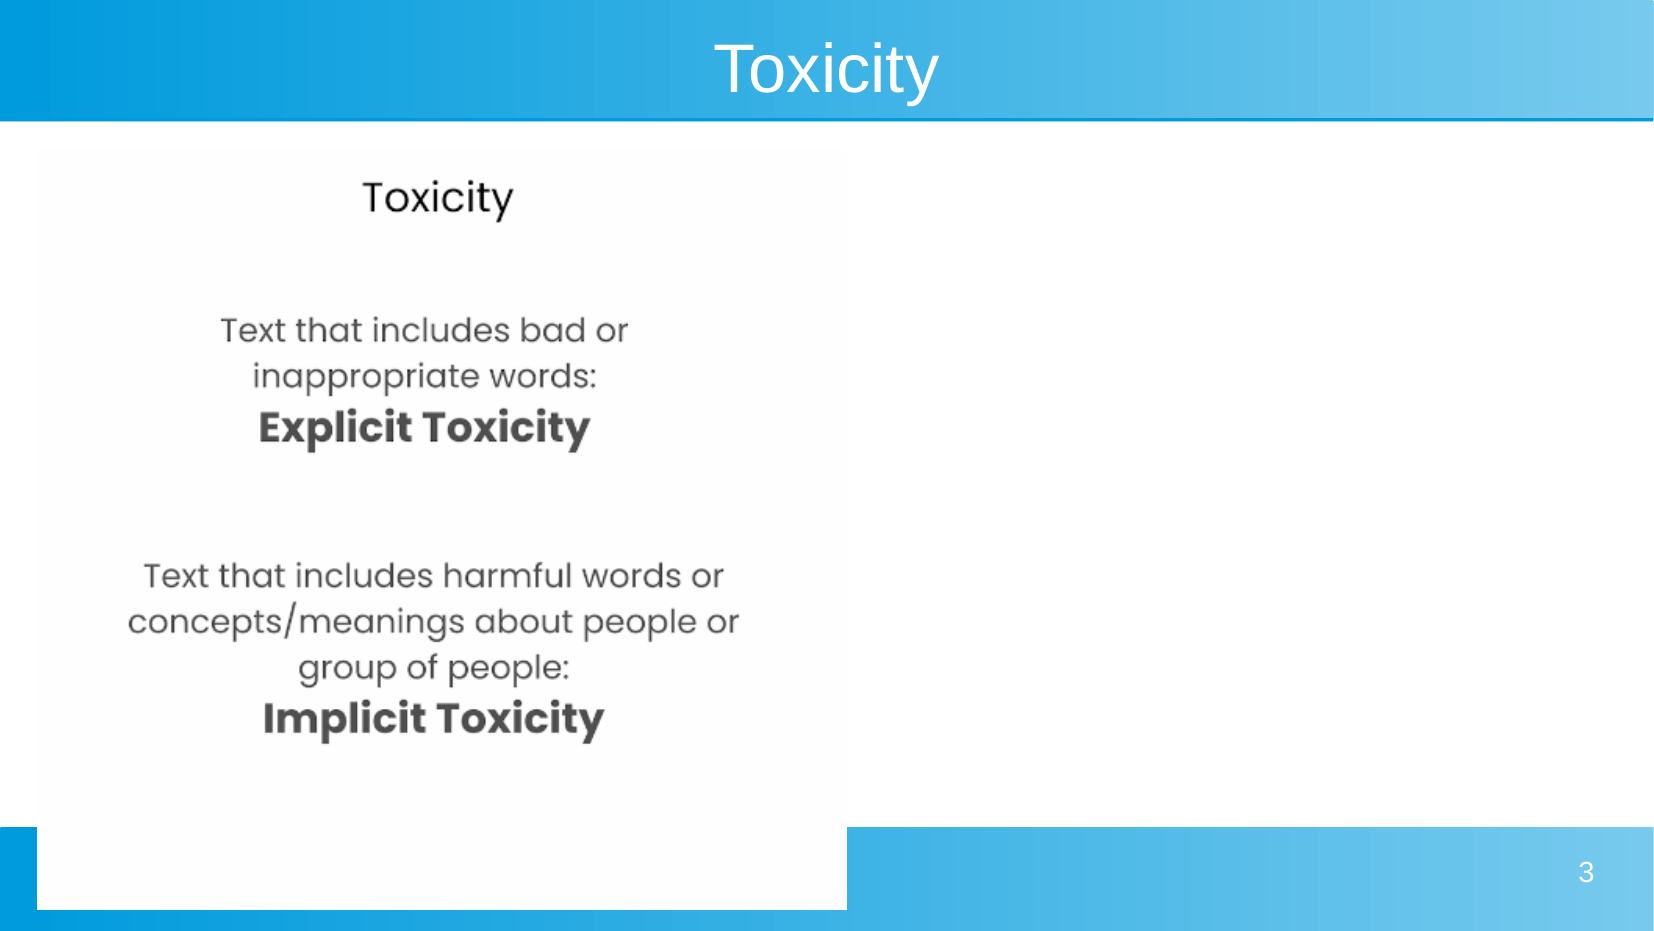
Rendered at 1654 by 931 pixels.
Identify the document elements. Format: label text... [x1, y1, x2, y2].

title Toxicity [59, 29, 1595, 108]
picture [37, 149, 847, 910]
